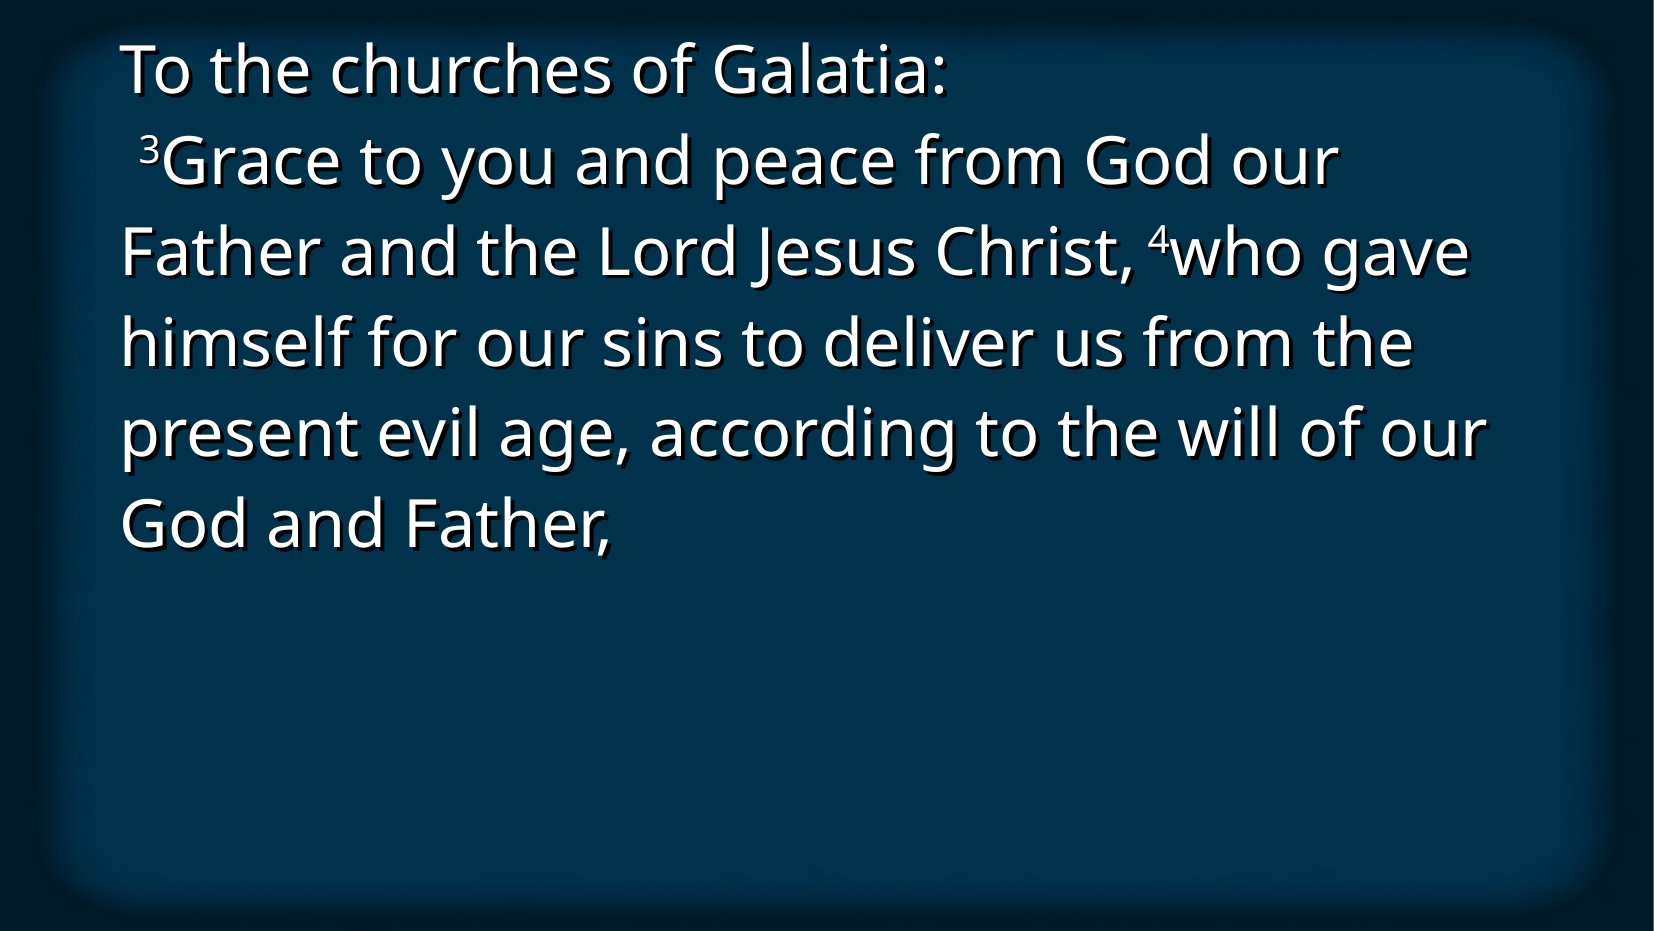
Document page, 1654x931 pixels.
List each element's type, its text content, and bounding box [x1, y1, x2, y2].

picture [0, 0, 1654, 931]
text_box To the churches of Galatia: 3Grace to you and peace from God our Father and the Lord Jesus Christ, 4who gave himself for our sins to deliver us from the present evil age, according to the will of our God and Father, [105, 15, 1561, 474]
